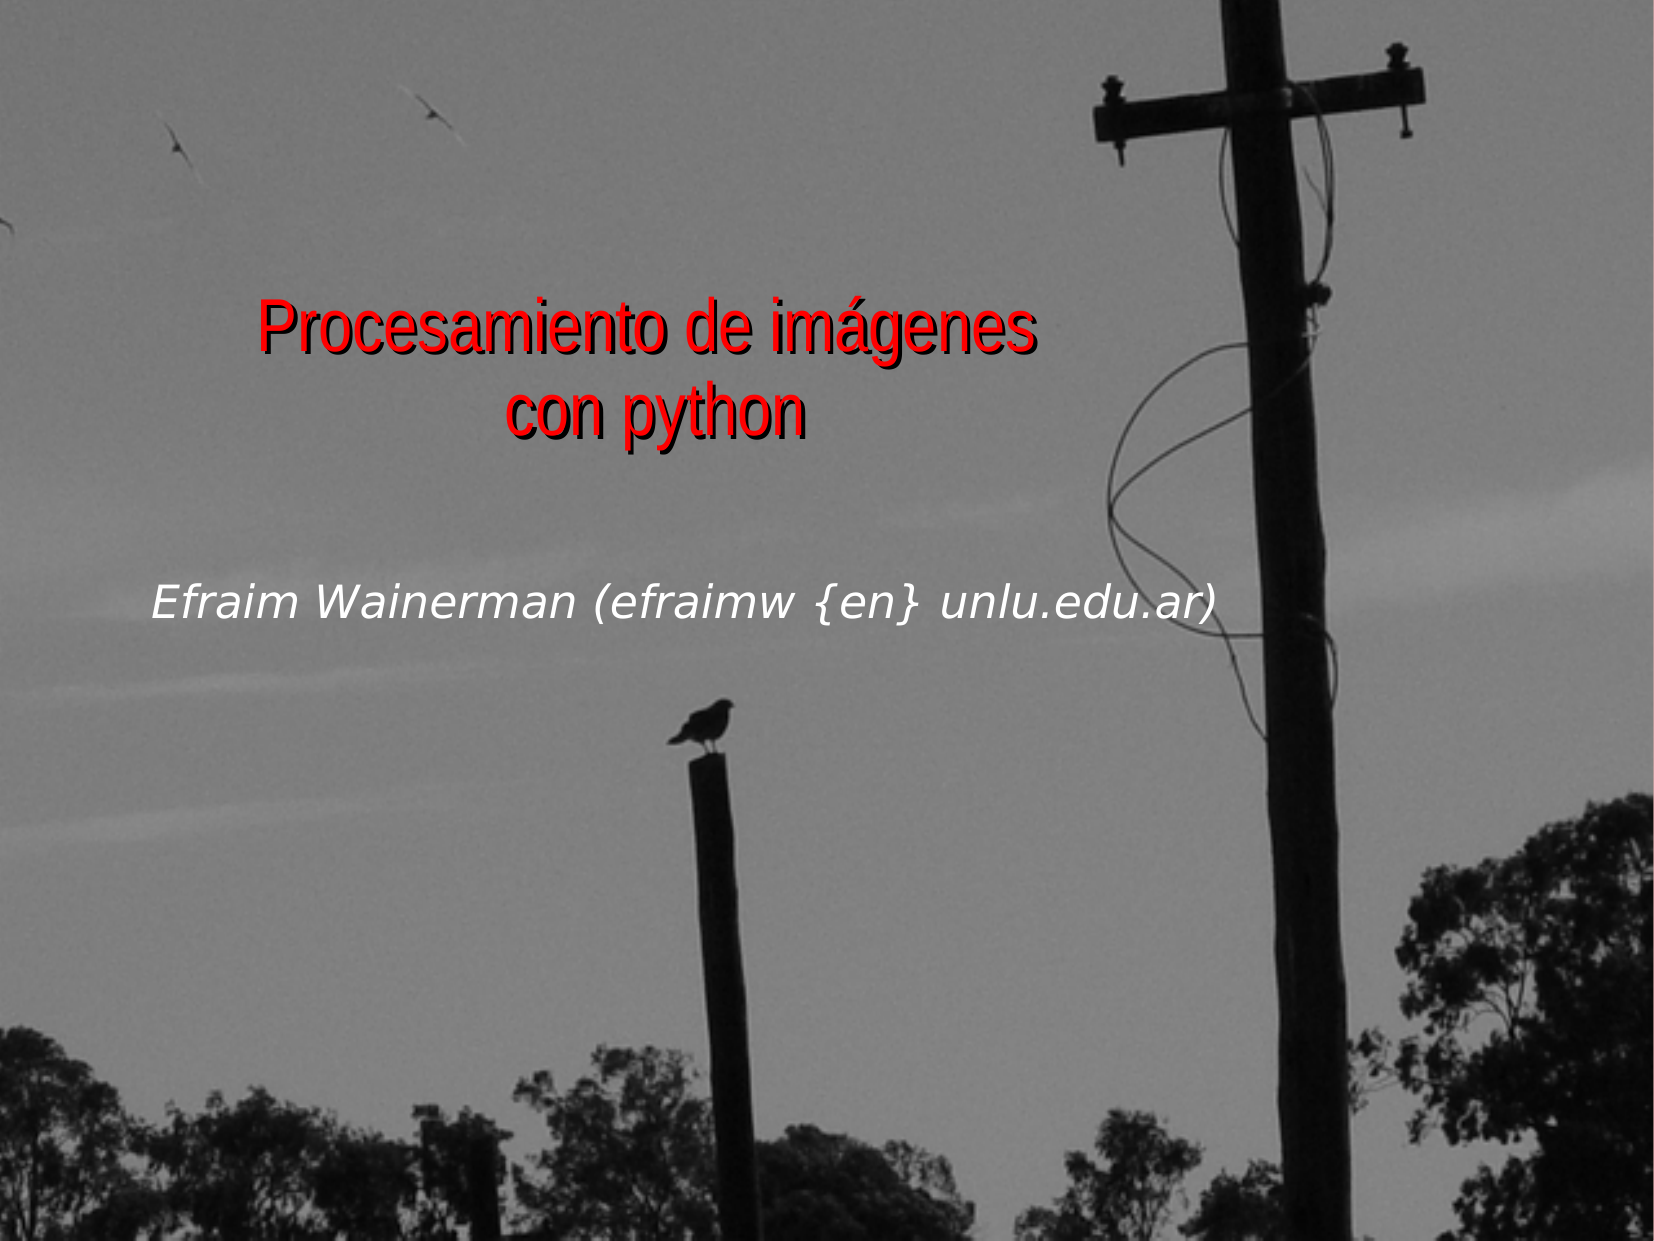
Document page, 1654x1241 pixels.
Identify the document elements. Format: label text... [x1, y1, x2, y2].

text_box Efraim Wainerman (efraimw {en} unlu.edu.ar) [0, 527, 1519, 680]
title Procesamiento de imágenes con python [0, 146, 1400, 527]
picture [0, 0, 1654, 1241]
